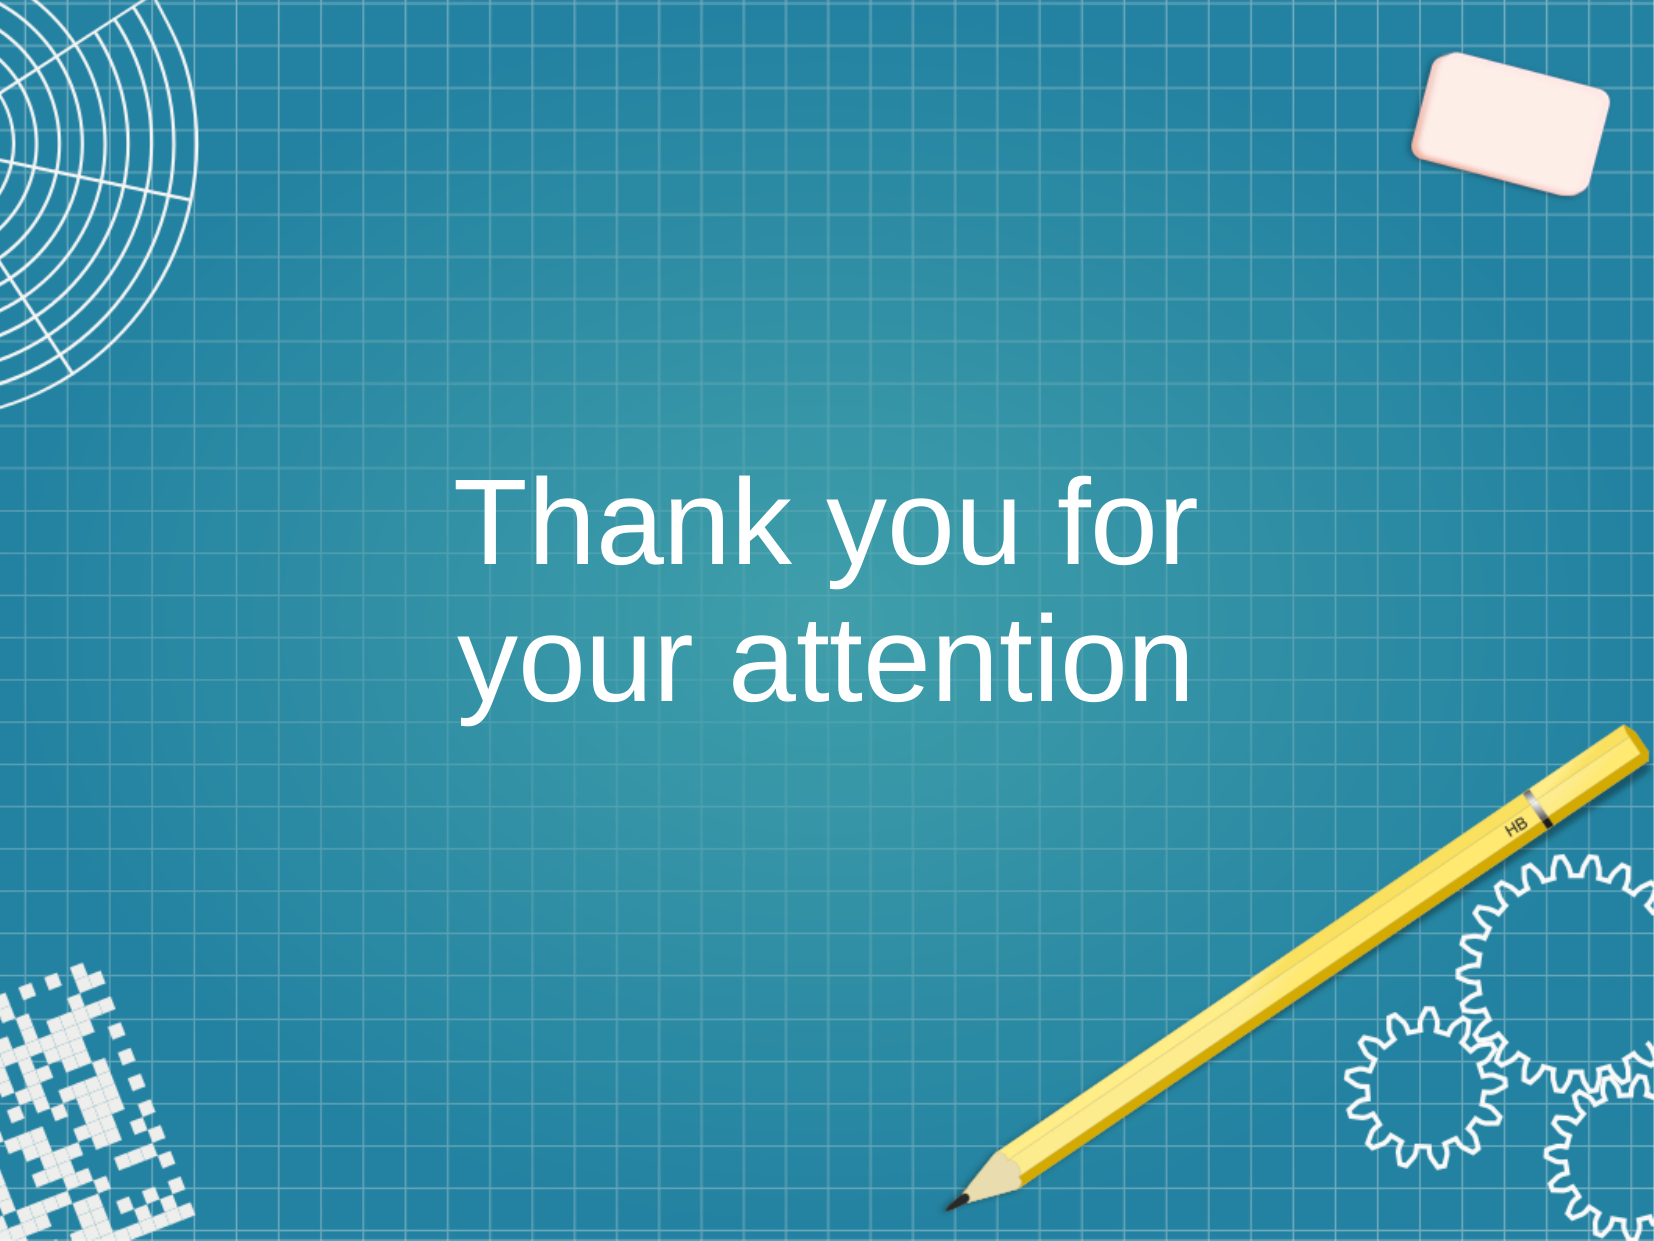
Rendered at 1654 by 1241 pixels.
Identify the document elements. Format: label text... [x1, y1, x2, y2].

title Thank you for your attention [82, 448, 1571, 733]
picture [0, 0, 1654, 1241]
